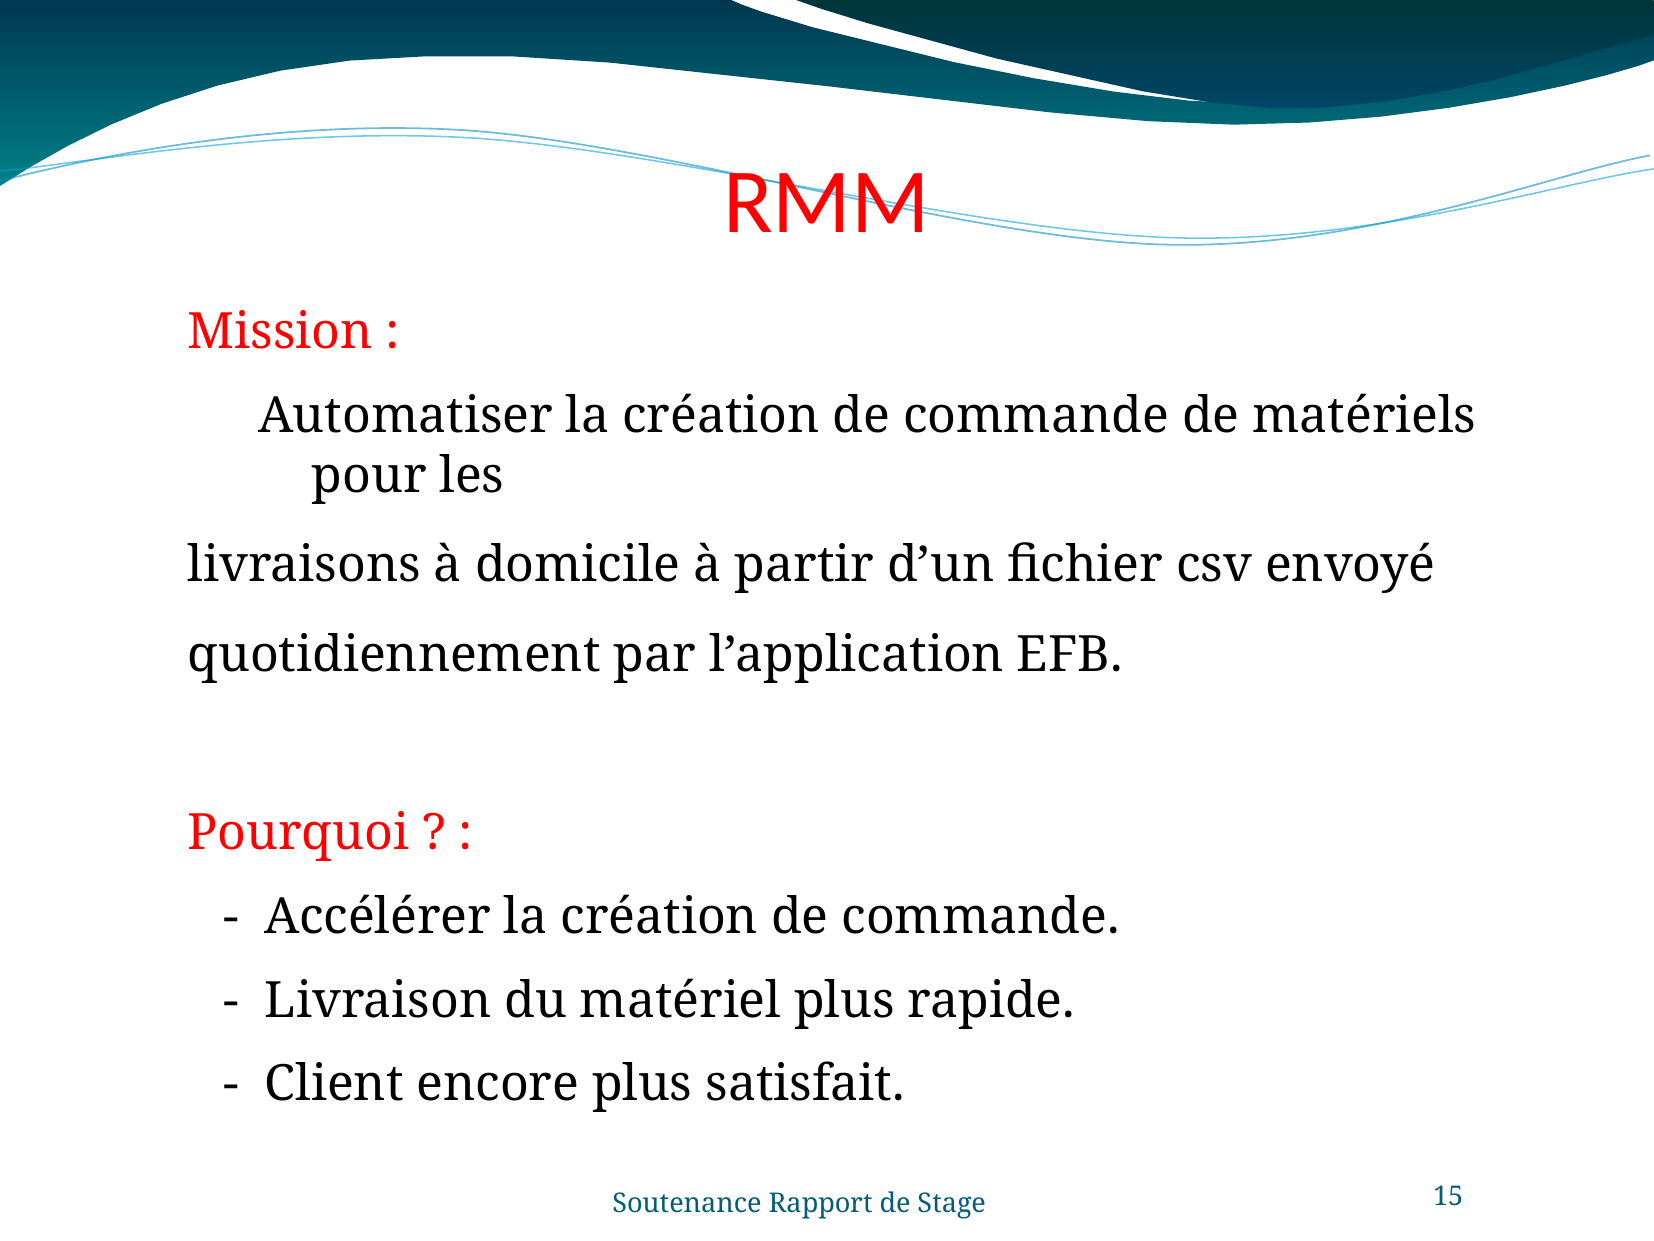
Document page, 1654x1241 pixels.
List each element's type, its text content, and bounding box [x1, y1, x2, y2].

list Mission : Automatiser la création de commande de matériels pour les livraisons à domicile à partir d’un fichier csv envoyé quotidiennement par l’application EFB. Pourquoi ? : - Accélérer la création de commande. - Livraison du matériel plus rapide. - Client encore plus satisfait. [82, 302, 1571, 1164]
title RMM [82, 118, 1571, 302]
text_box <numéro> [1433, 1164, 1571, 1216]
text_box Soutenance Rapport de Stage [496, 1164, 1103, 1218]
